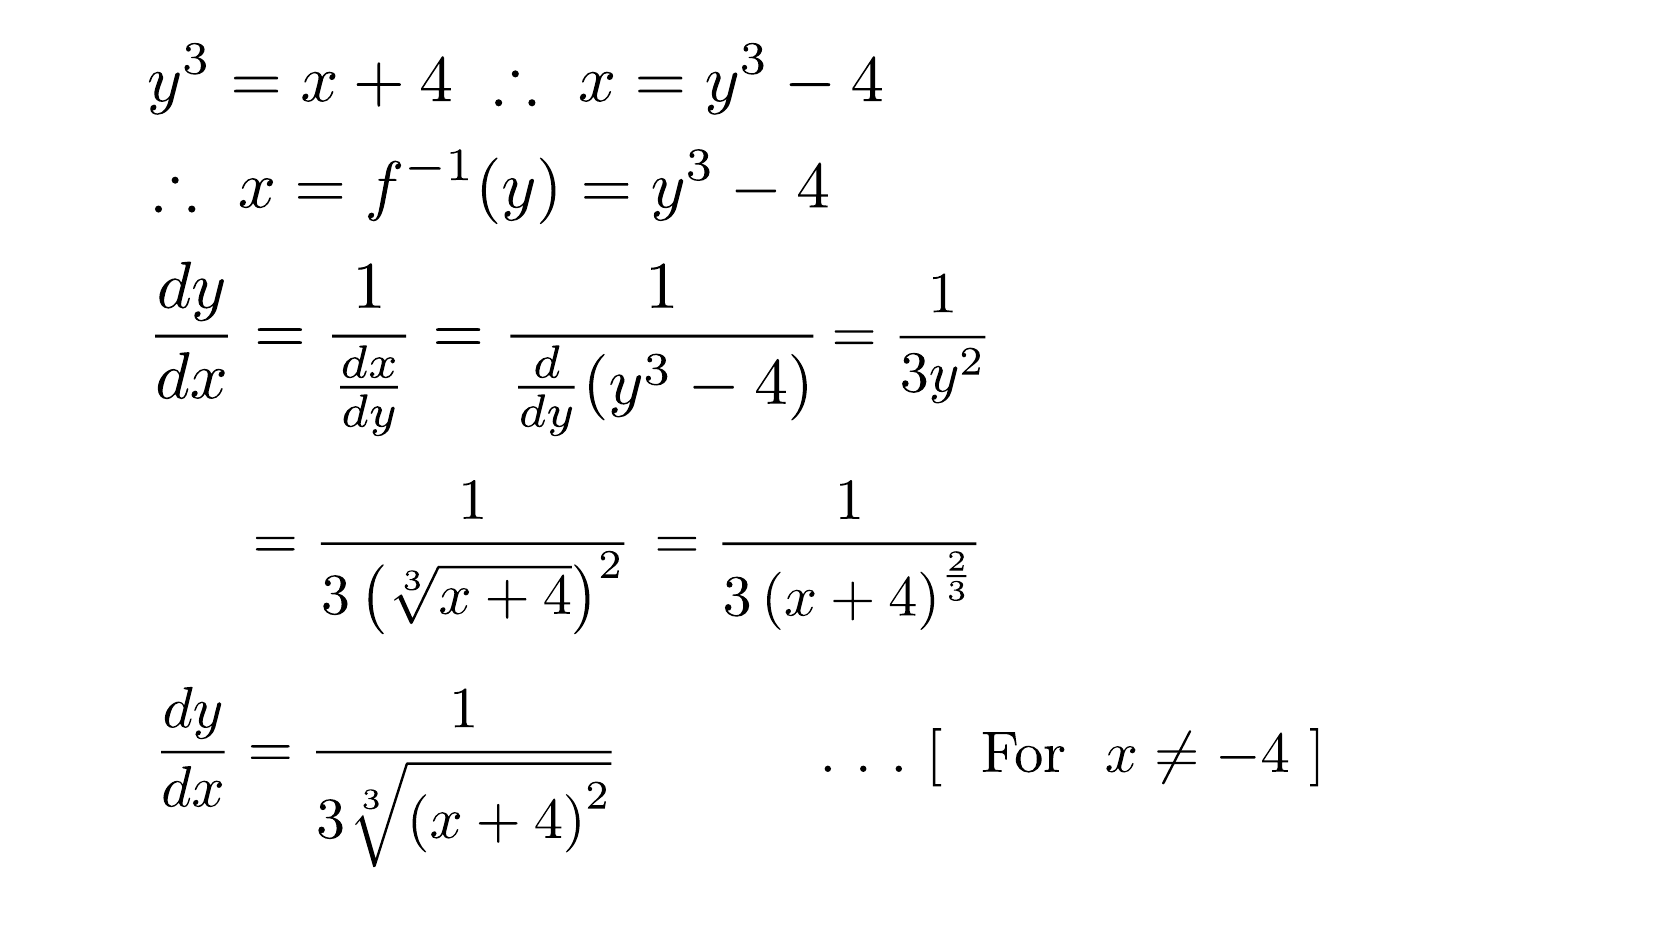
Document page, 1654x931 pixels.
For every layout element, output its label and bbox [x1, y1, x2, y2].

text_box [155, 261, 814, 437]
text_box [161, 686, 612, 868]
title [47, 37, 1607, 886]
text_box [154, 149, 828, 225]
text_box [255, 480, 625, 635]
text_box [657, 480, 977, 630]
text_box [834, 273, 986, 404]
text_box [148, 42, 882, 115]
text_box [822, 728, 1319, 787]
